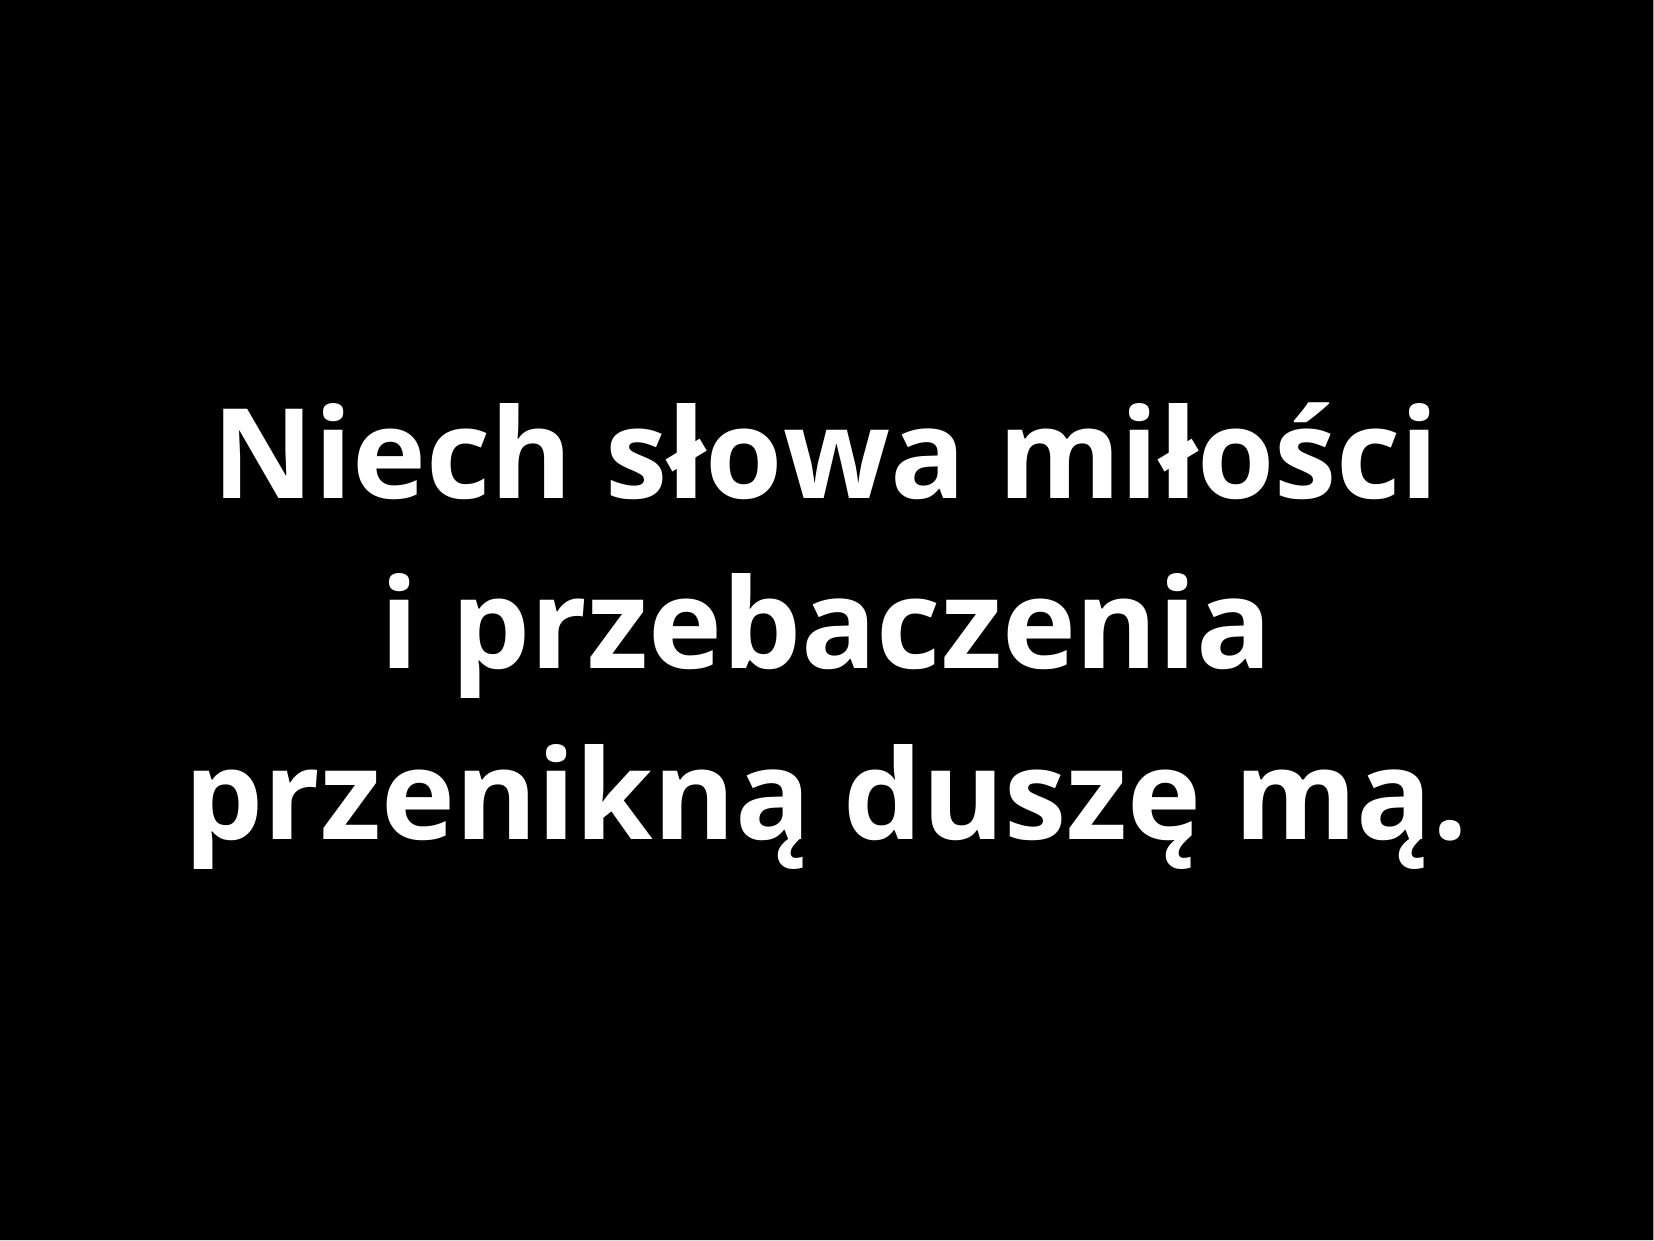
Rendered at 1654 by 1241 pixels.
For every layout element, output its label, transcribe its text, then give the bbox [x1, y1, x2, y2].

title Niech słowa miłości i przebaczenia przenikną duszę mą. [0, 0, 1654, 1241]
